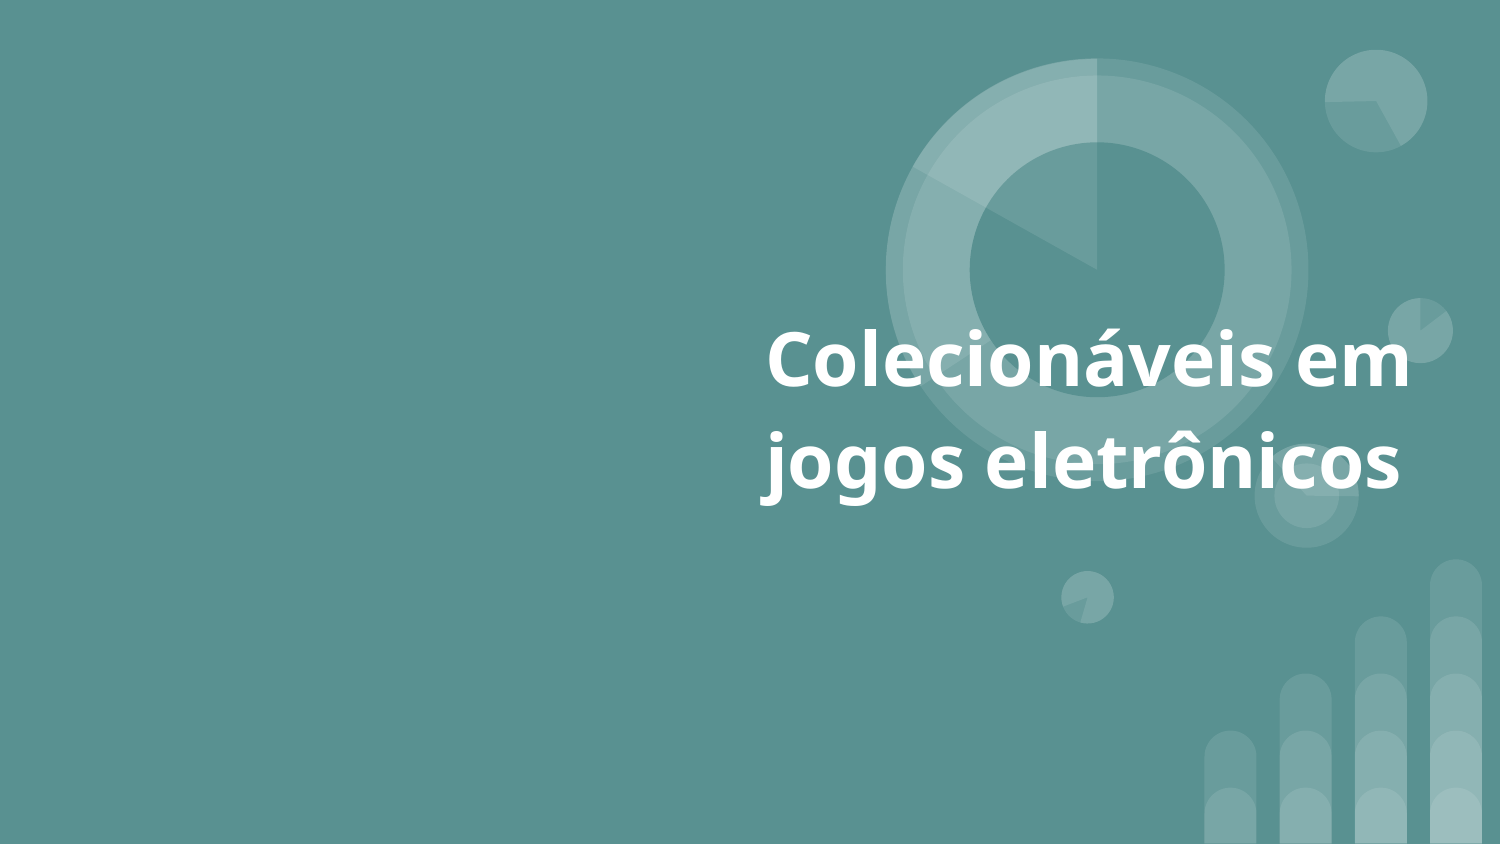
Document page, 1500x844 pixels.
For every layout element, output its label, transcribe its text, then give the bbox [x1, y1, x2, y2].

title Colecionáveis em jogos eletrônicos [750, 254, 1449, 563]
